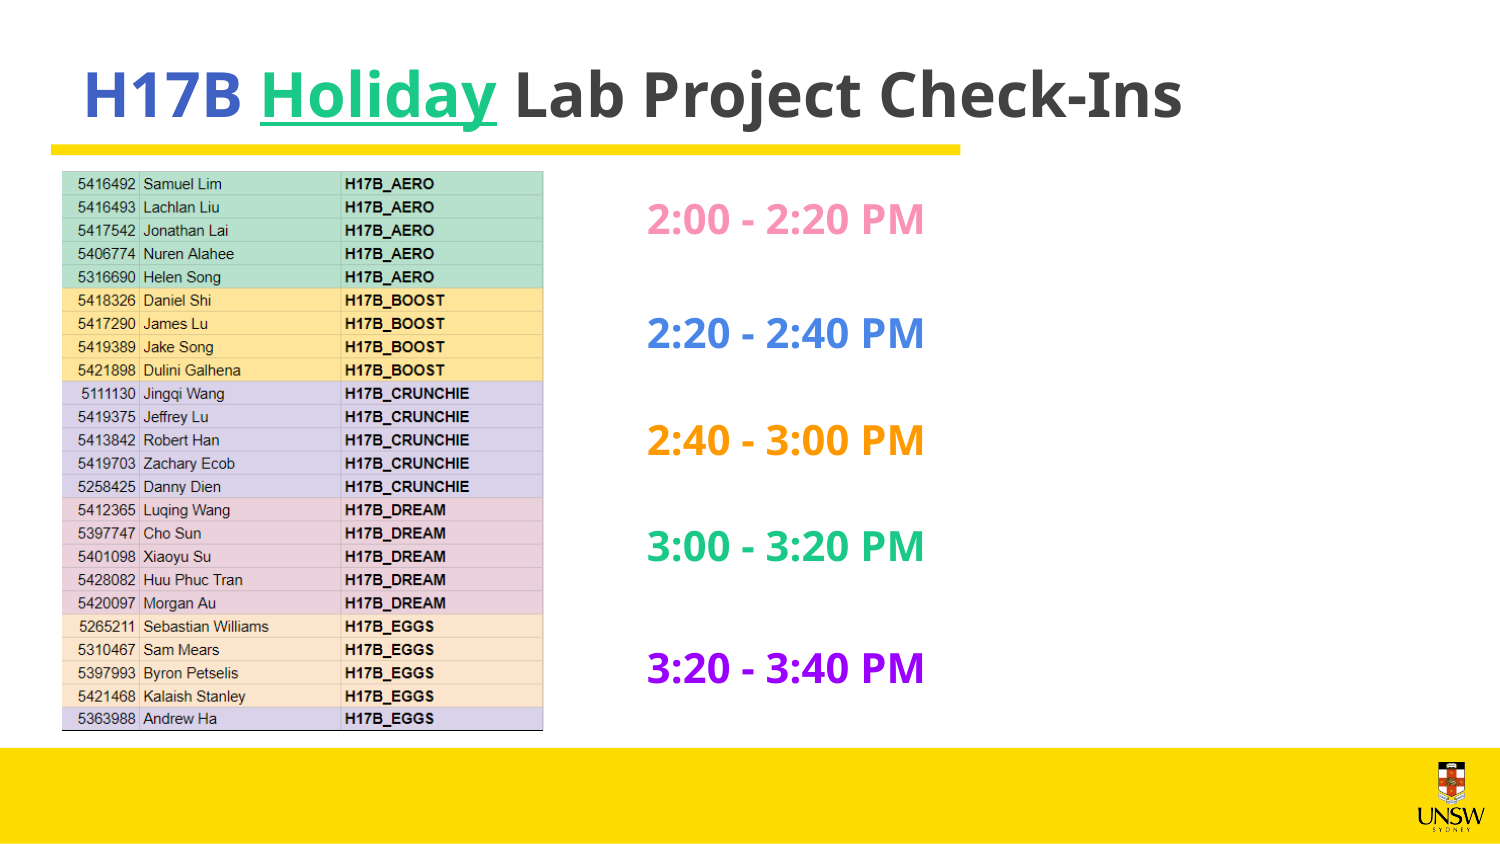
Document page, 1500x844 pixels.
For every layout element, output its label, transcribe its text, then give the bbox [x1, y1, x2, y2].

picture [1418, 762, 1485, 832]
text_box 2:20 - 2:40 PM [631, 291, 1102, 372]
picture [62, 171, 544, 731]
text_box 2:40 - 3:00 PM [631, 399, 1102, 480]
text_box 2:00 - 2:20 PM [631, 177, 1102, 258]
text_box 👨‍👩‍👧‍👦 H17B Holiday Lab Project Check-Ins [51, 24, 1449, 145]
text_box [51, 144, 961, 156]
text_box 3:20 - 3:40 PM [631, 626, 1102, 707]
text_box 3:00 - 3:20 PM [631, 504, 1102, 585]
